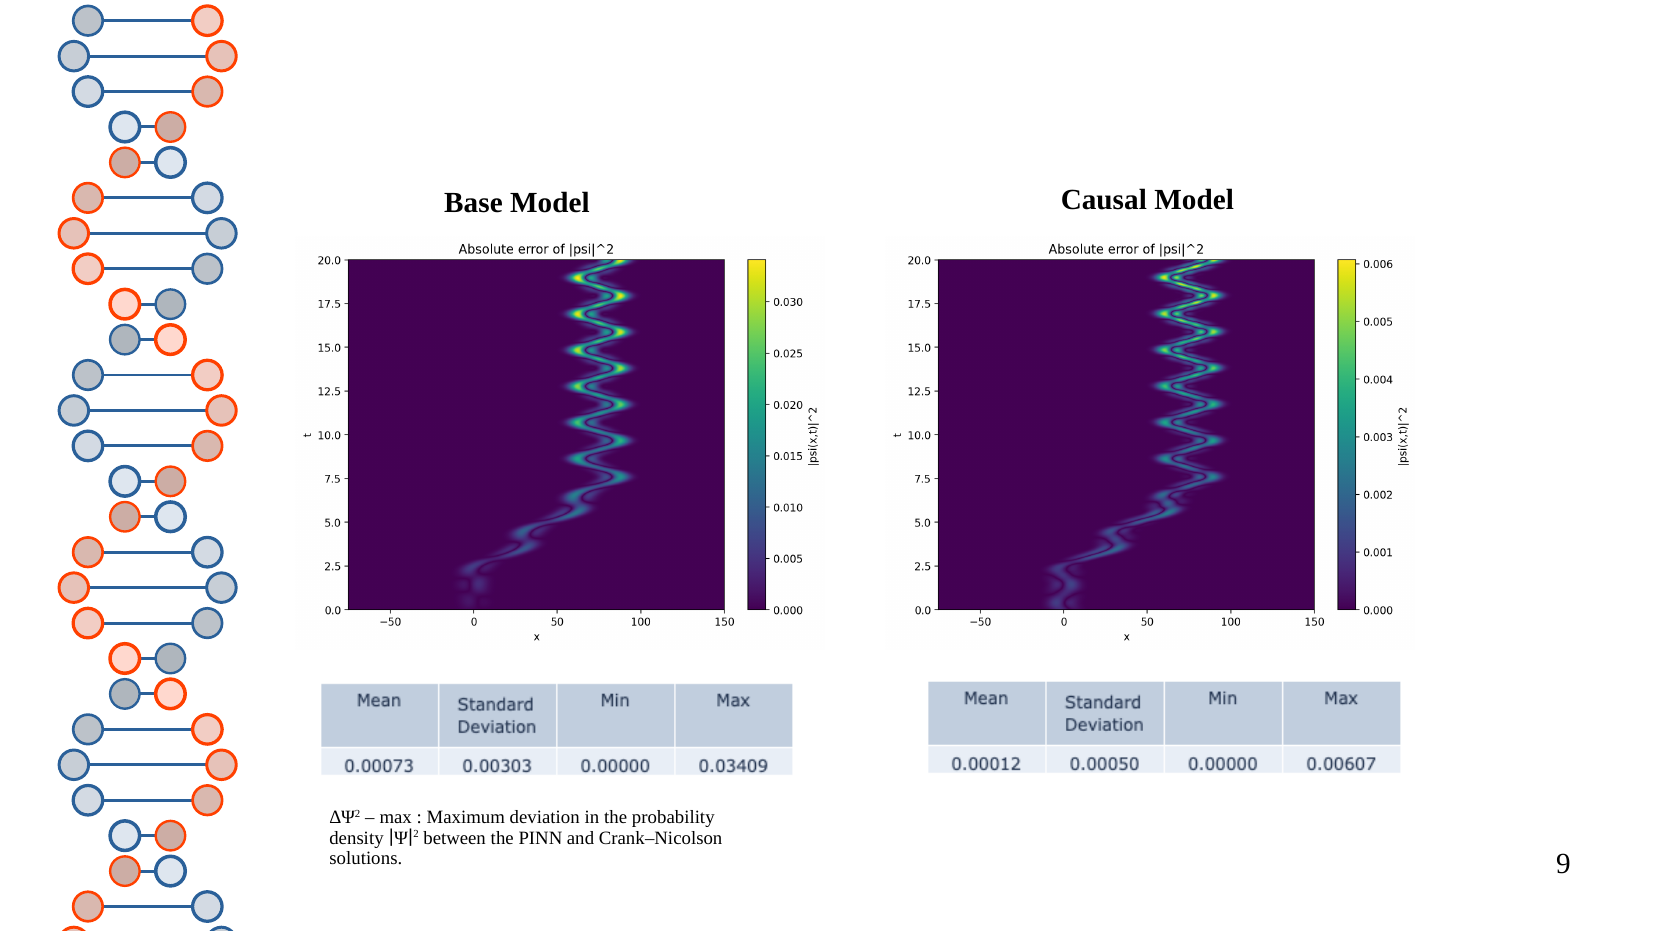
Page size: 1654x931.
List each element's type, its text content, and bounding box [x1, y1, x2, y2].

text_box ΔΨ2 – max : Maximum deviation in the probability density ∣Ψ∣2 between the PINN and Crank–Nicolson solutions. [314, 799, 787, 870]
text_box Causal Model [1046, 175, 1259, 223]
picture [916, 668, 1420, 794]
picture [885, 236, 1415, 650]
picture [309, 673, 805, 789]
picture [295, 236, 825, 650]
text_box Base Model [429, 178, 611, 226]
